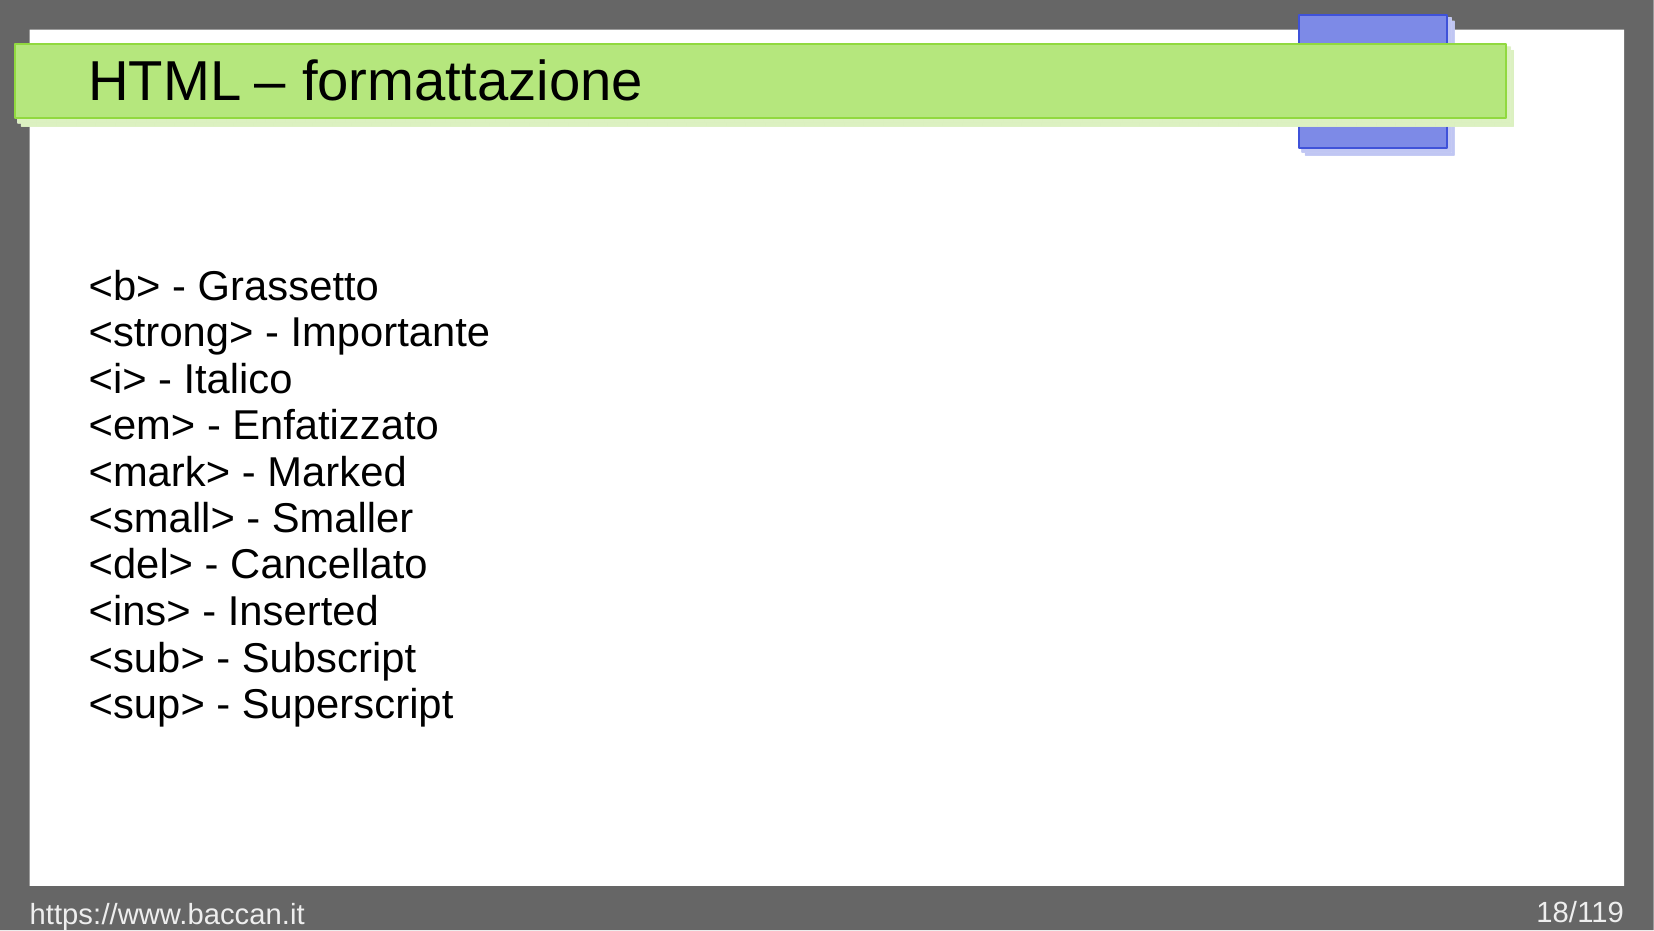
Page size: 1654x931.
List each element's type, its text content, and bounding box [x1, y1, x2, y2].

text_box <b> - Grassetto <strong> - Importante <i> - Italico <em> - Enfatizzato <mark> - Marked <small> - Smaller <del> - Cancellato <ins> - Inserted <sub> - Subscript <sup> - Superscript [88, 169, 1565, 821]
title HTML – formattazione [88, 44, 1506, 119]
